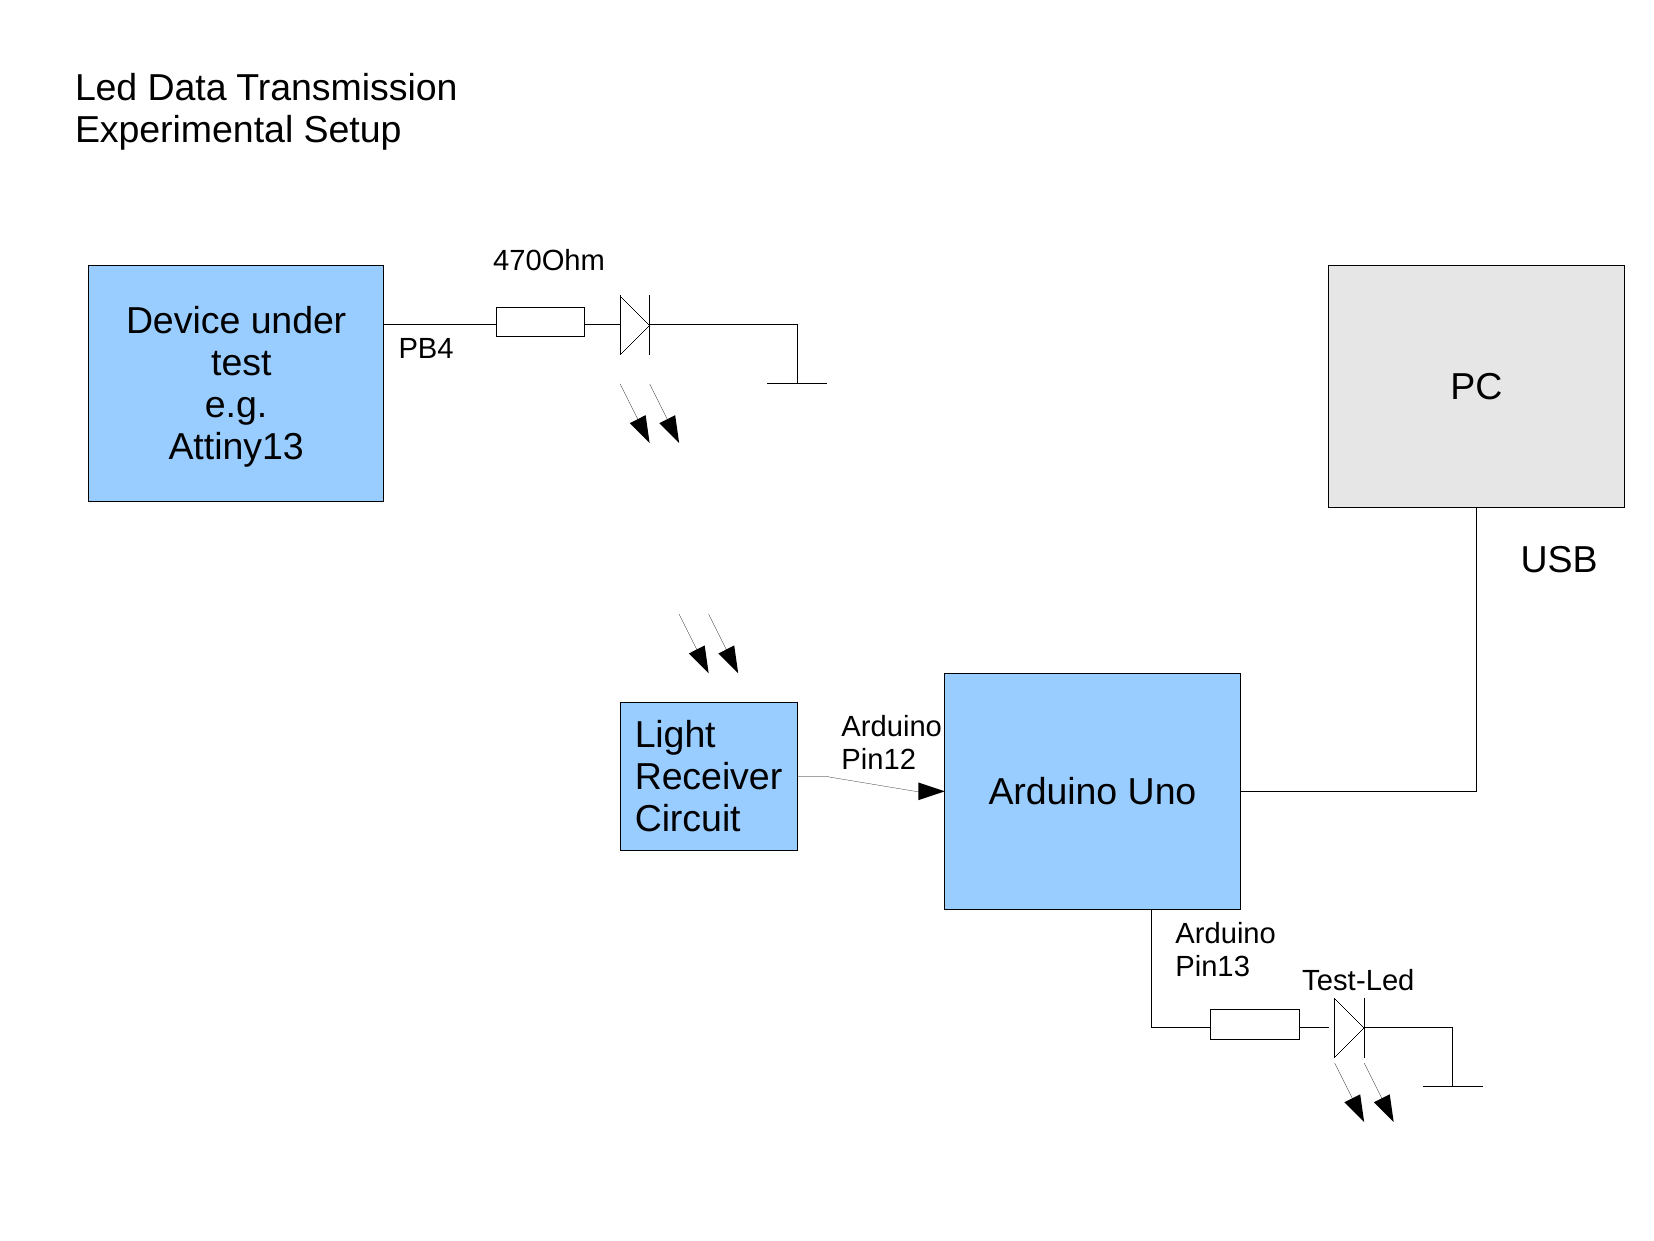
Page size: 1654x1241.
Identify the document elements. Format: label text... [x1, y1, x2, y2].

text_box Arduino Pin12 [826, 702, 966, 784]
text_box Light Receiver Circuit [620, 702, 798, 851]
text_box PC [1328, 265, 1625, 508]
text_box [496, 307, 585, 337]
text_box Device under test e.g. Attiny13 [88, 265, 384, 502]
text_box Led Data Transmission Experimental Setup [60, 59, 473, 158]
text_box Arduino Pin13 [1160, 909, 1300, 990]
text_box Arduino Uno [944, 673, 1241, 910]
text_box [1210, 1009, 1300, 1040]
text_box 470Ohm [478, 236, 621, 284]
text_box USB [1505, 531, 1613, 589]
text_box PB4 [383, 324, 469, 373]
text_box Test-Led [1287, 956, 1430, 1016]
